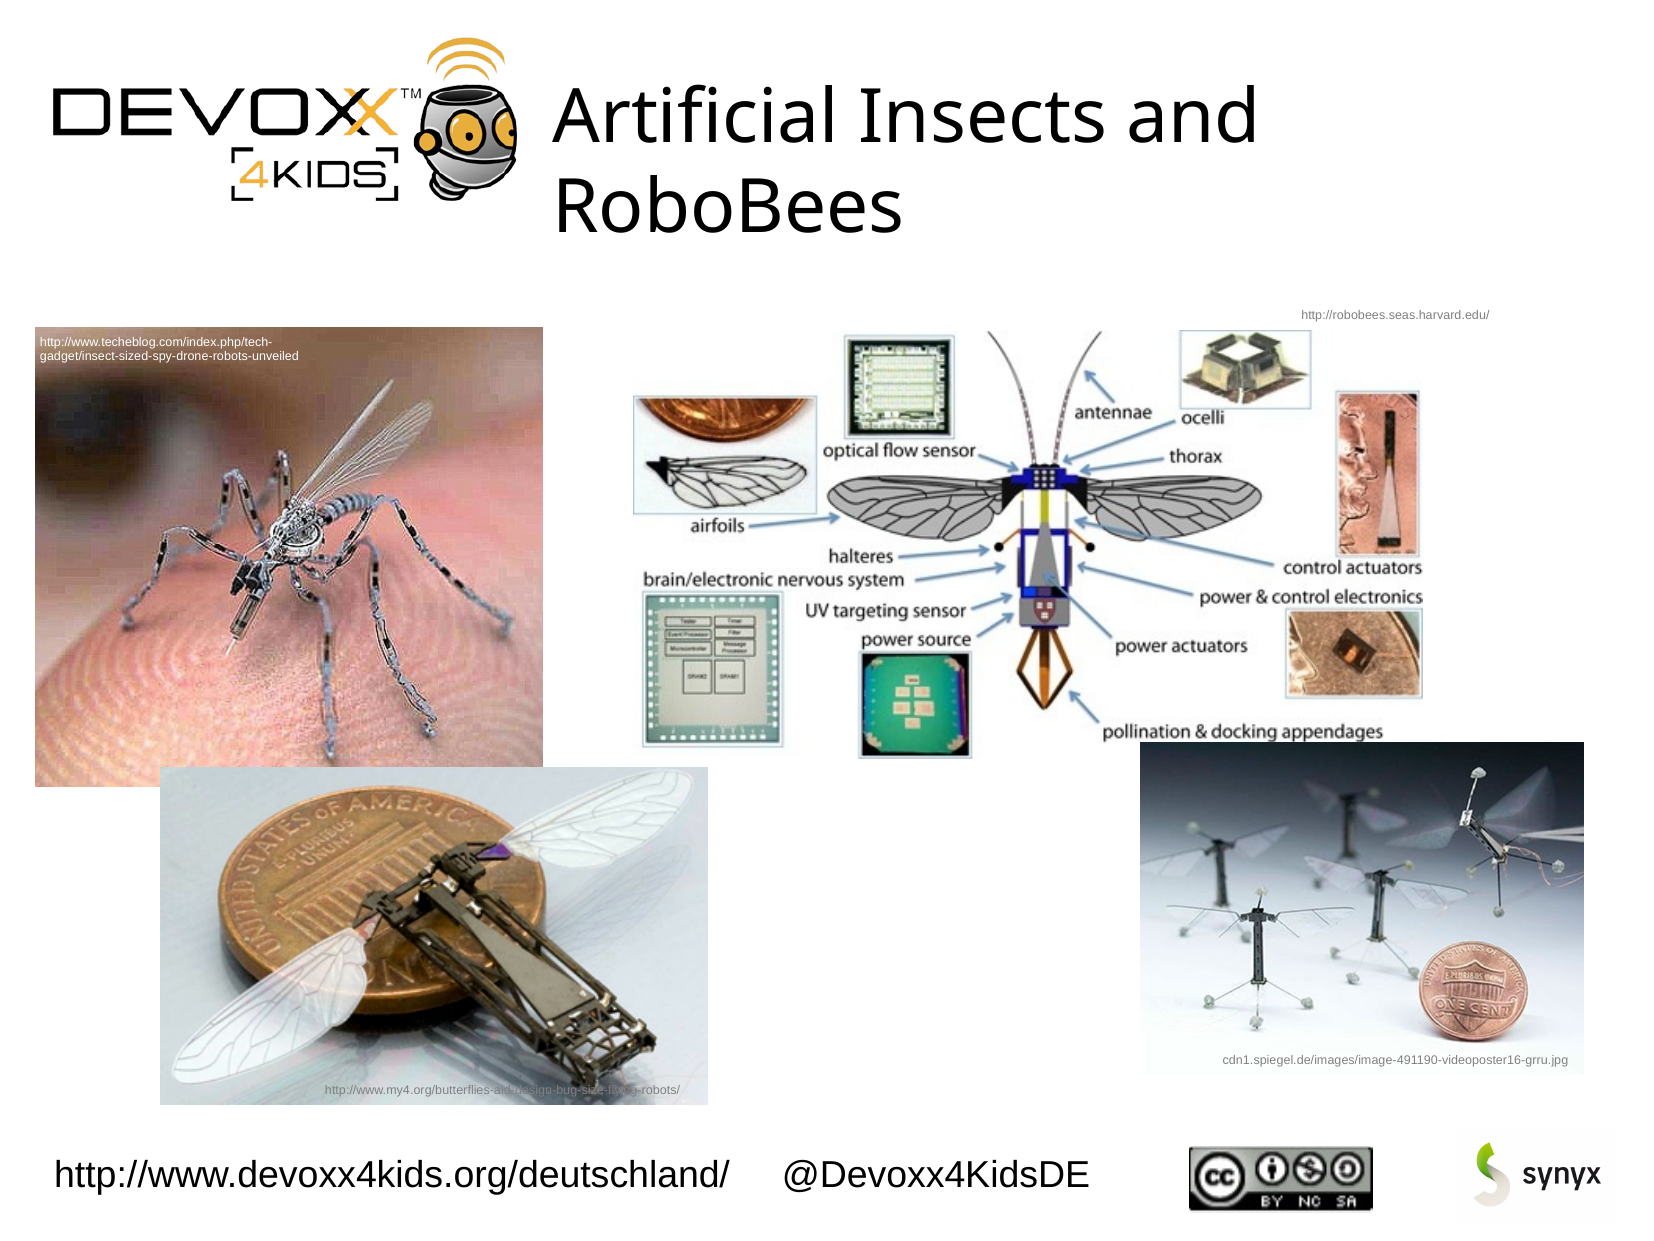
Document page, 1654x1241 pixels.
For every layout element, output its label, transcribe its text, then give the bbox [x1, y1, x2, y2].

title Artificial Insects and RoboBees [537, 60, 1604, 302]
picture [1189, 1146, 1373, 1213]
text_box http://robobees.seas.harvard.edu/ [1286, 301, 1509, 331]
text_box http://www.techeblog.com/index.php/tech-gadget/insect-sized-spy-drone-robots-unveiled [25, 327, 315, 372]
picture [633, 330, 1584, 1075]
text_box http://www.my4.org/butterflies-aid-design-bug-size-flying-robots/ [310, 1075, 708, 1105]
picture [35, 327, 708, 1105]
picture [1455, 1128, 1616, 1223]
text_box cdn1.spiegel.de/images/image-491190-videoposter16-grru.jpg [1207, 1045, 1584, 1075]
picture [53, 37, 517, 201]
